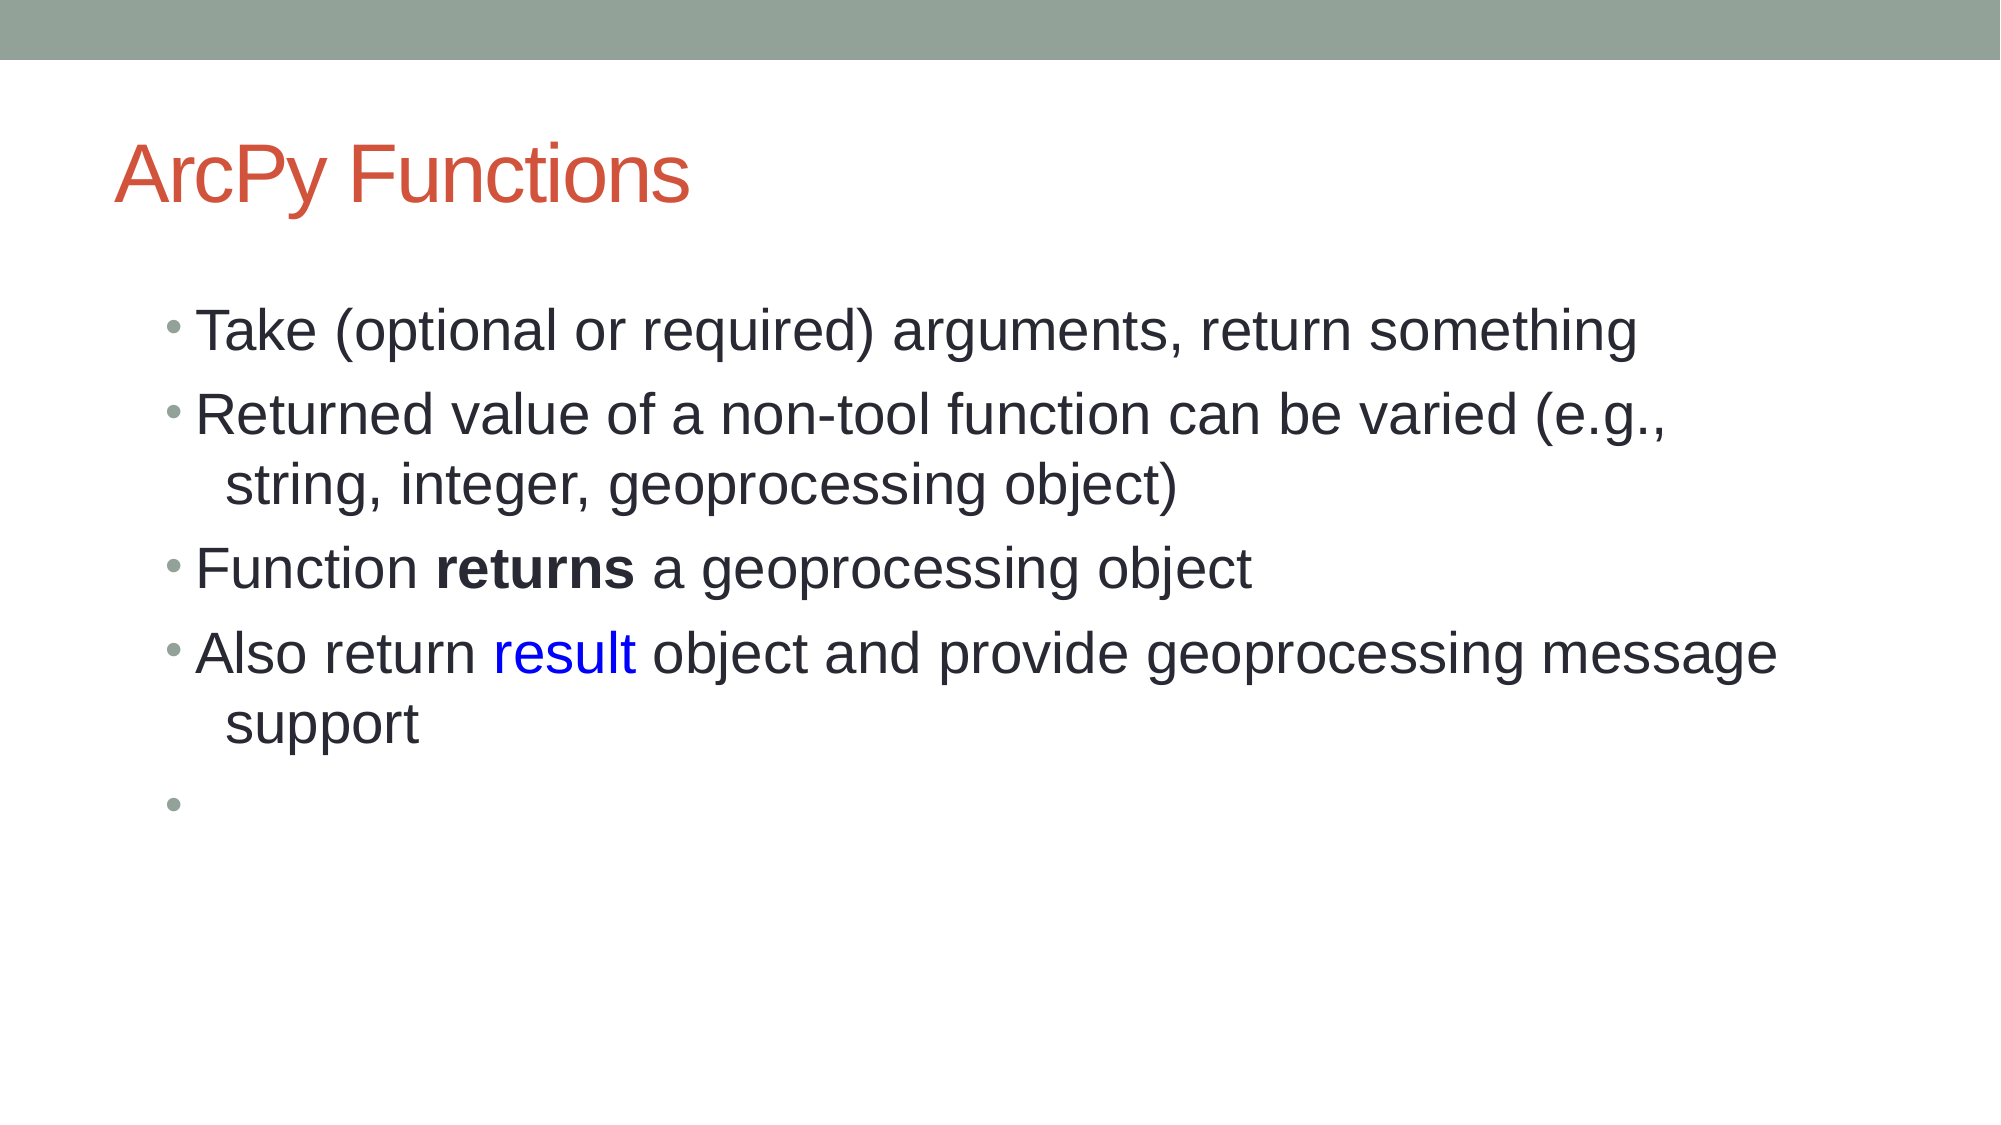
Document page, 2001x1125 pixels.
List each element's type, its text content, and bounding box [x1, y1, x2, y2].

title ArcPy Functions [99, 87, 1900, 251]
list Take (optional or required) arguments, return something Returned value of a non-tool function can be varied (e.g., string, integer, geoprocessing object) Function returns a geoprocessing object Also return result object and provide geoprocessing message support [150, 284, 1851, 1038]
